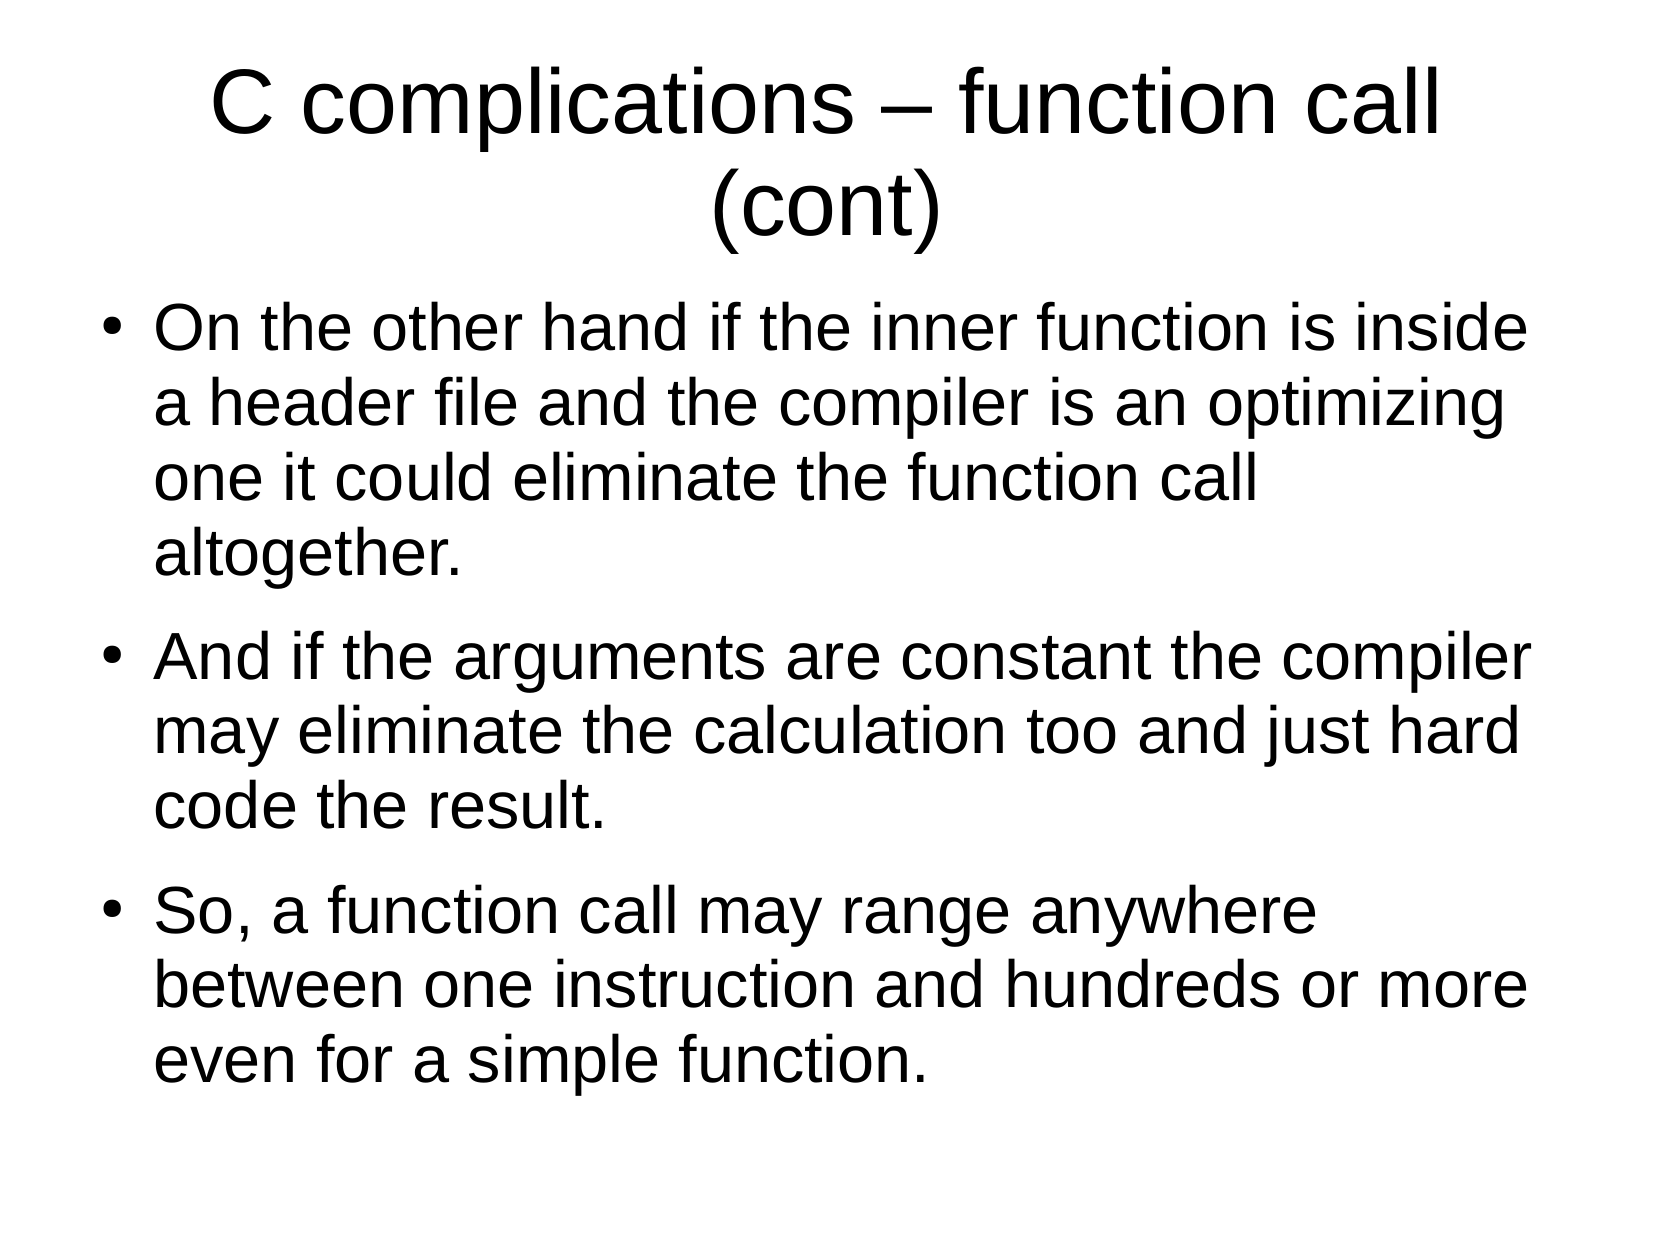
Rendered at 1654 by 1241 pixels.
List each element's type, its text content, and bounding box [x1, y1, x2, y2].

title C complications – function call (cont) [82, 49, 1571, 257]
list On the other hand if the inner function is inside a header file and the compiler is an optimizing one it could eliminate the function call altogether. And if the arguments are constant the compiler may eliminate the calculation too and just hard code the result. So, a function call may range anywhere between one instruction and hundreds or more even for a simple function. [82, 290, 1571, 1109]
